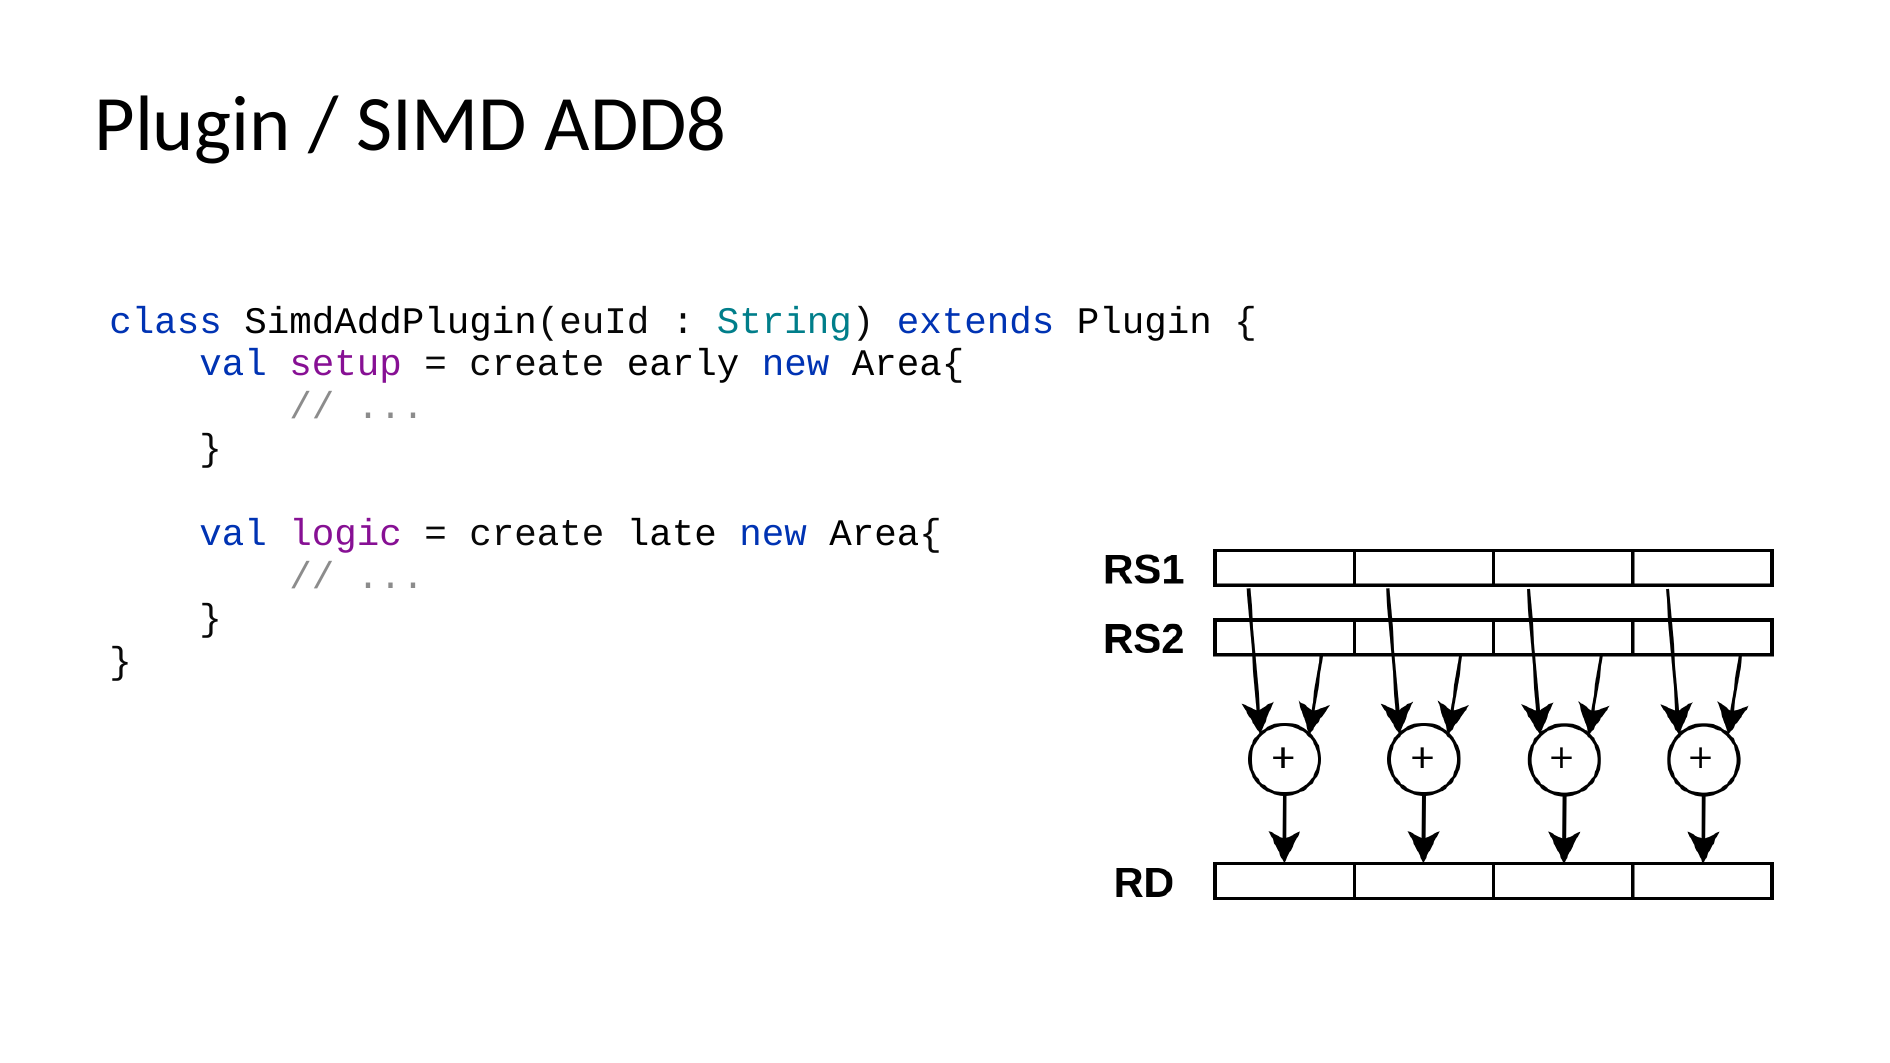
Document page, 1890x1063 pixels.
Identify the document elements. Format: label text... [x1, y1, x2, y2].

title Plugin / SIMD ADD8 [94, 42, 1796, 220]
text_box class SimdAddPlugin(euId : String) extends Plugin { val setup = create early new Area{ // ... } val logic = create late new Area{ // ... } } [94, 209, 1890, 875]
picture [1039, 496, 1808, 952]
